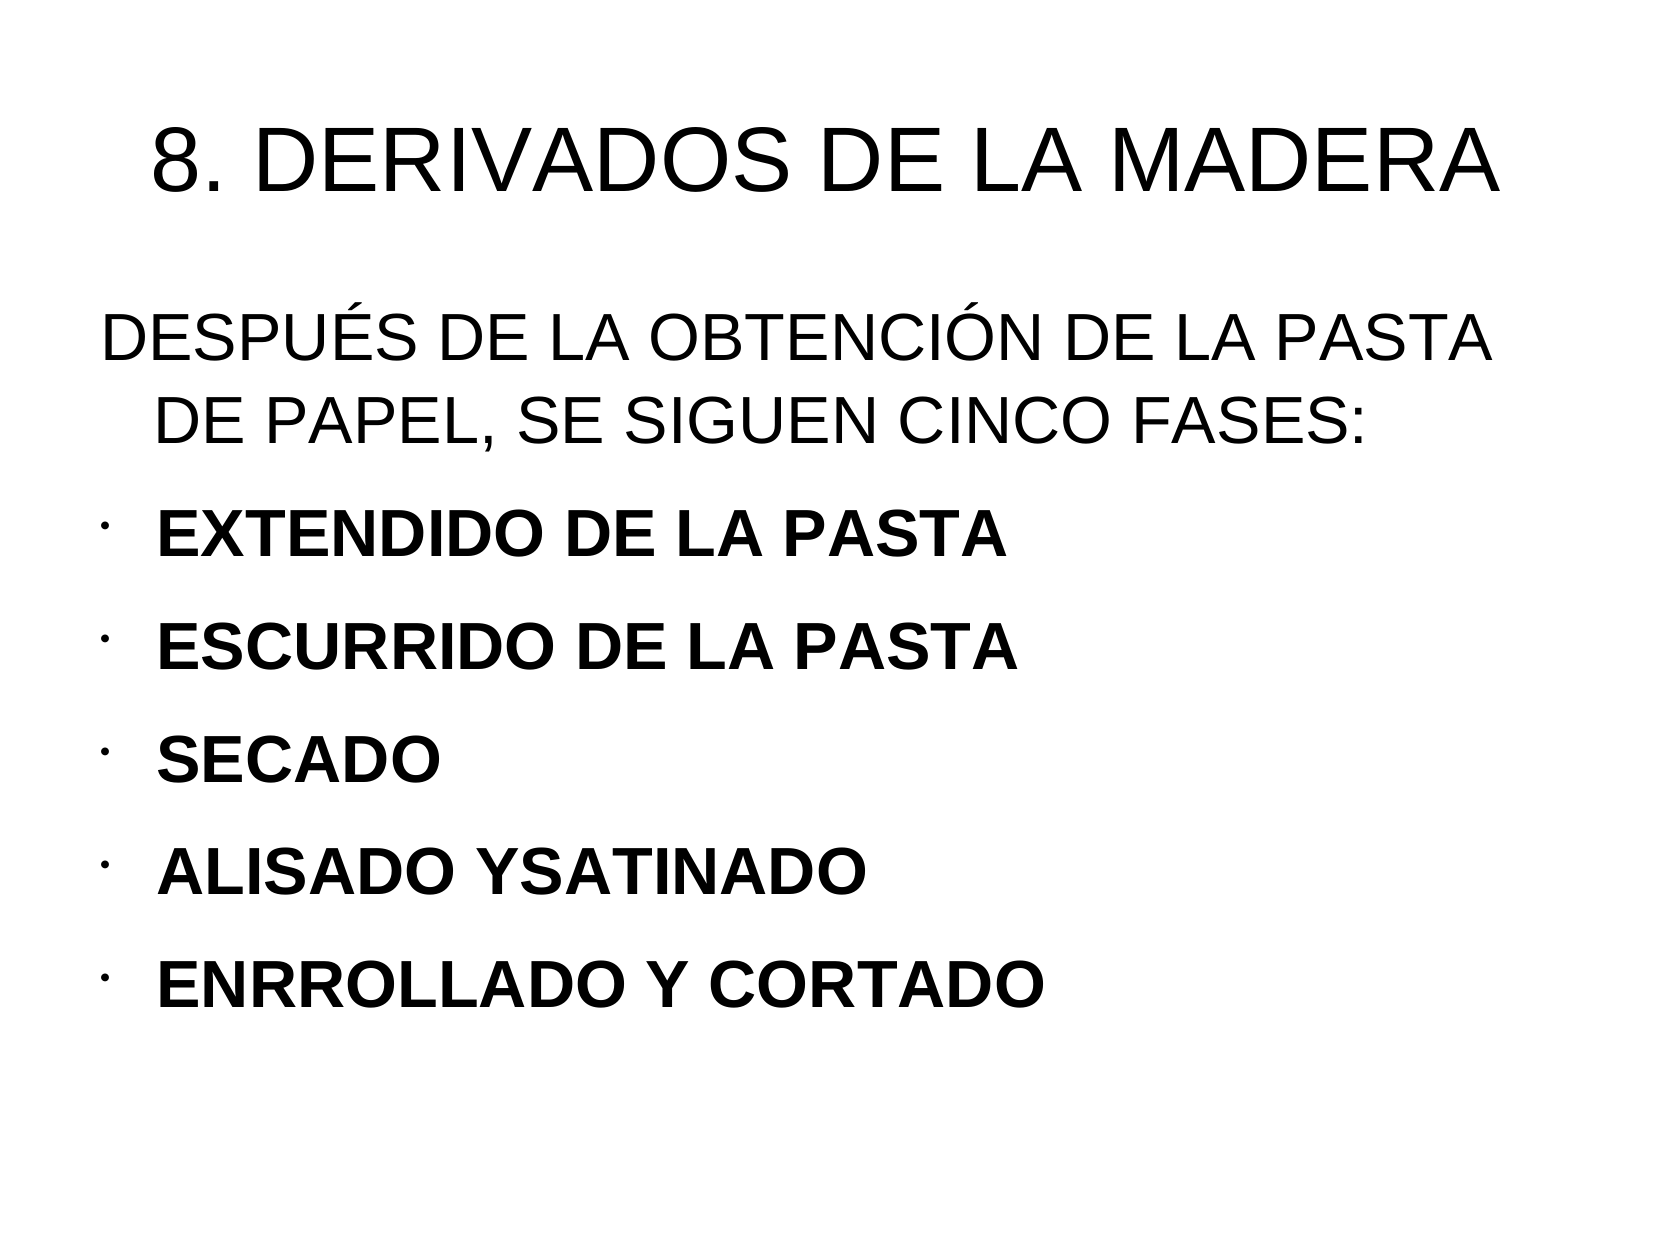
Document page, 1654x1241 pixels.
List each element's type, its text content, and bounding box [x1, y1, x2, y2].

list DESPUÉS DE LA OBTENCIÓN DE LA PASTA DE PAPEL, SE SIGUEN CINCO FASES: EXTENDIDO DE LA PASTA ESCURRIDO DE LA PASTA SECADO ALISADO YSATINADO ENRROLLADO Y CORTADO [82, 290, 1571, 1109]
title 8. DERIVADOS DE LA MADERA [82, 56, 1571, 249]
